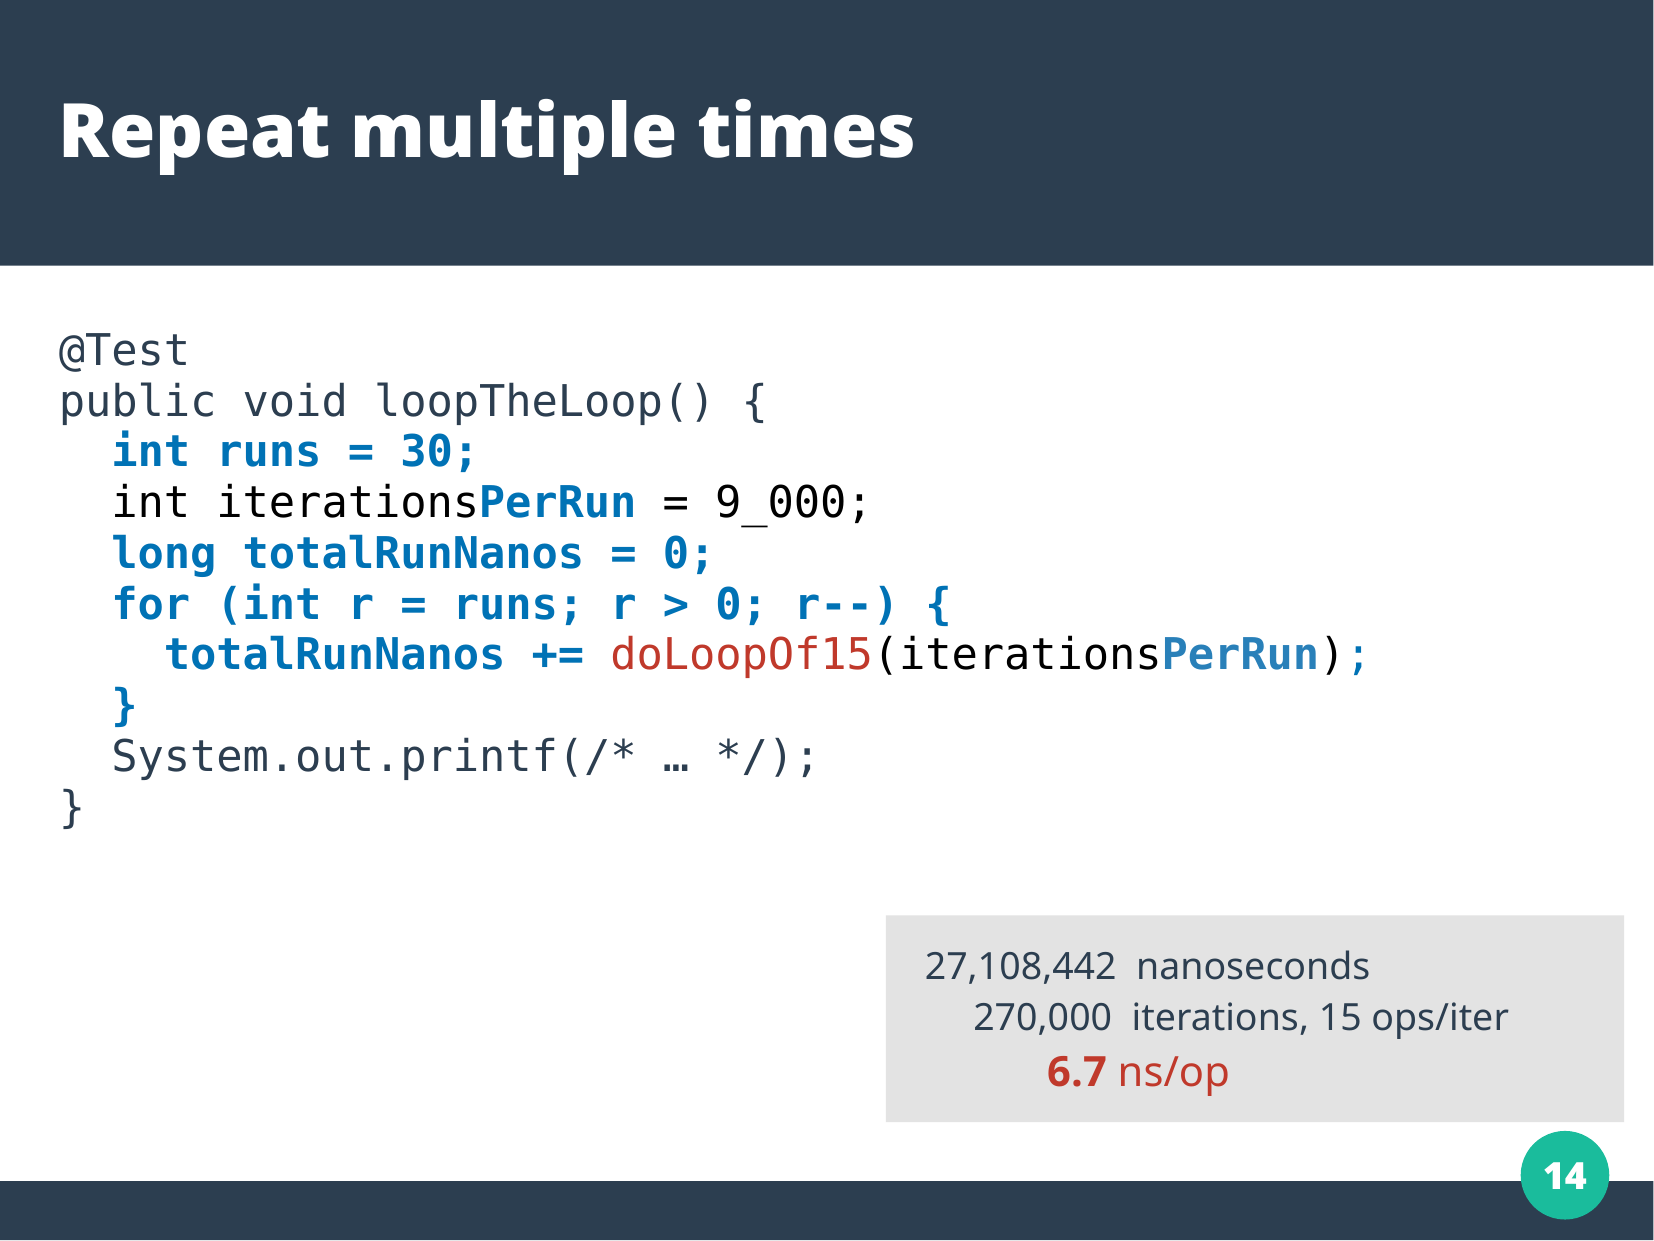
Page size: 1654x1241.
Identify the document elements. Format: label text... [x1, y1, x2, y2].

list @Test public void loopTheLoop() { int runs = 30; int iterationsPerRun = 9_000; long totalRunNanos = 0; for (int r = runs; r > 0; r--) { totalRunNanos += doLoopOf15(iterationsPerRun); } System.out.printf(/* … */); } [59, 324, 1595, 1152]
list 27,108,442 nanoseconds 270,000 iterations, 15 ops/iter 6.7 ns/op [885, 915, 1625, 1123]
title Repeat multiple times [59, 56, 1595, 200]
